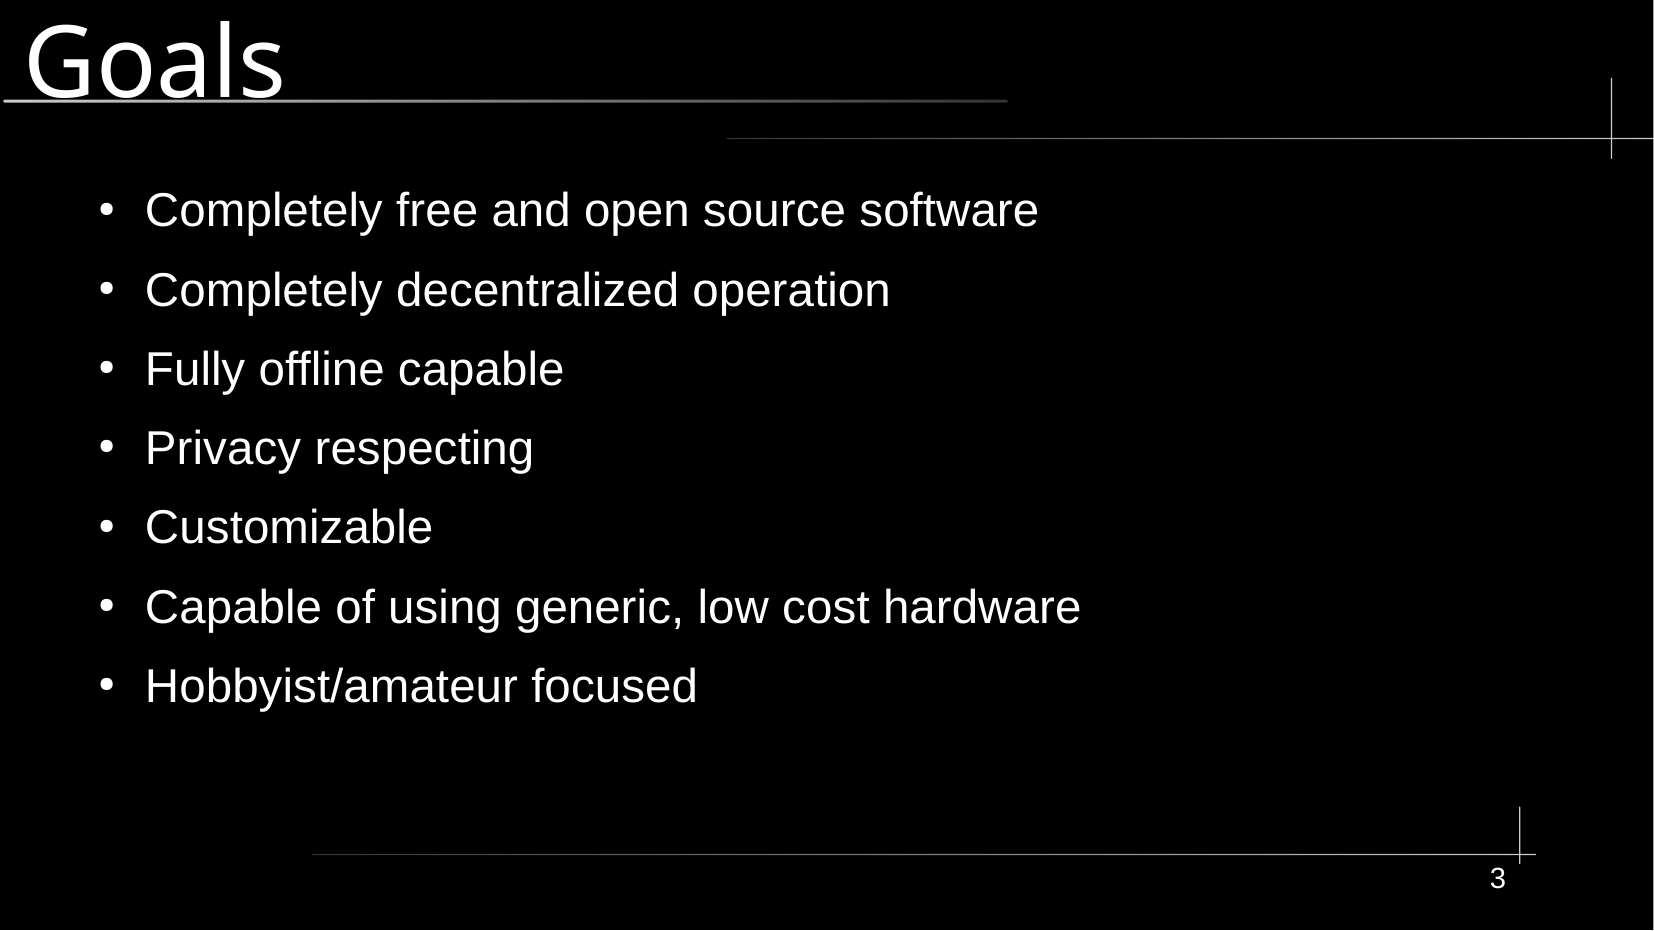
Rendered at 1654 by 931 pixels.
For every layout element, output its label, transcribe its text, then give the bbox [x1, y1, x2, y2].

title Goals [23, 5, 1589, 113]
list Completely free and open source software Completely decentralized operation Fully offline capable Privacy respecting Customizable Capable of using generic, low cost hardware Hobbyist/amateur focused [82, 183, 1613, 716]
